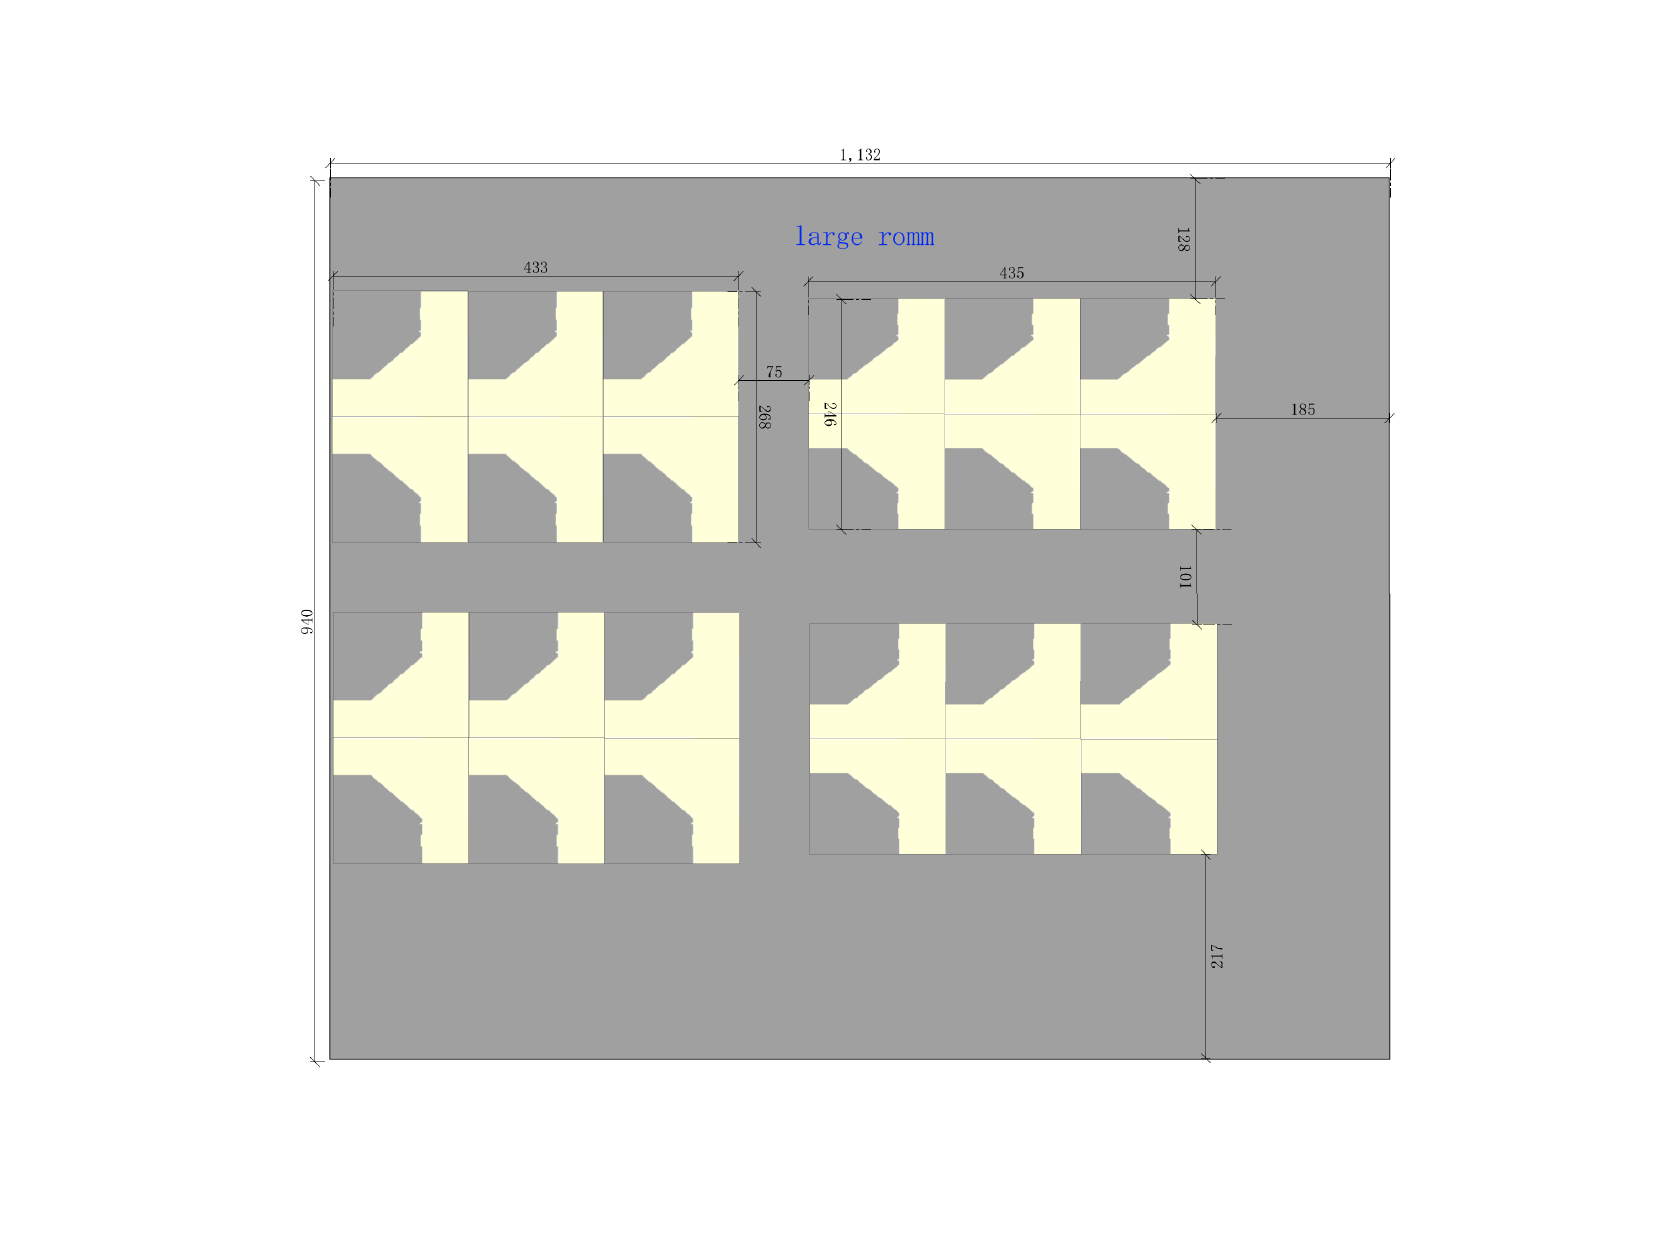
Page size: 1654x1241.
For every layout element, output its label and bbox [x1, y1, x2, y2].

picture [285, 134, 1411, 1078]
